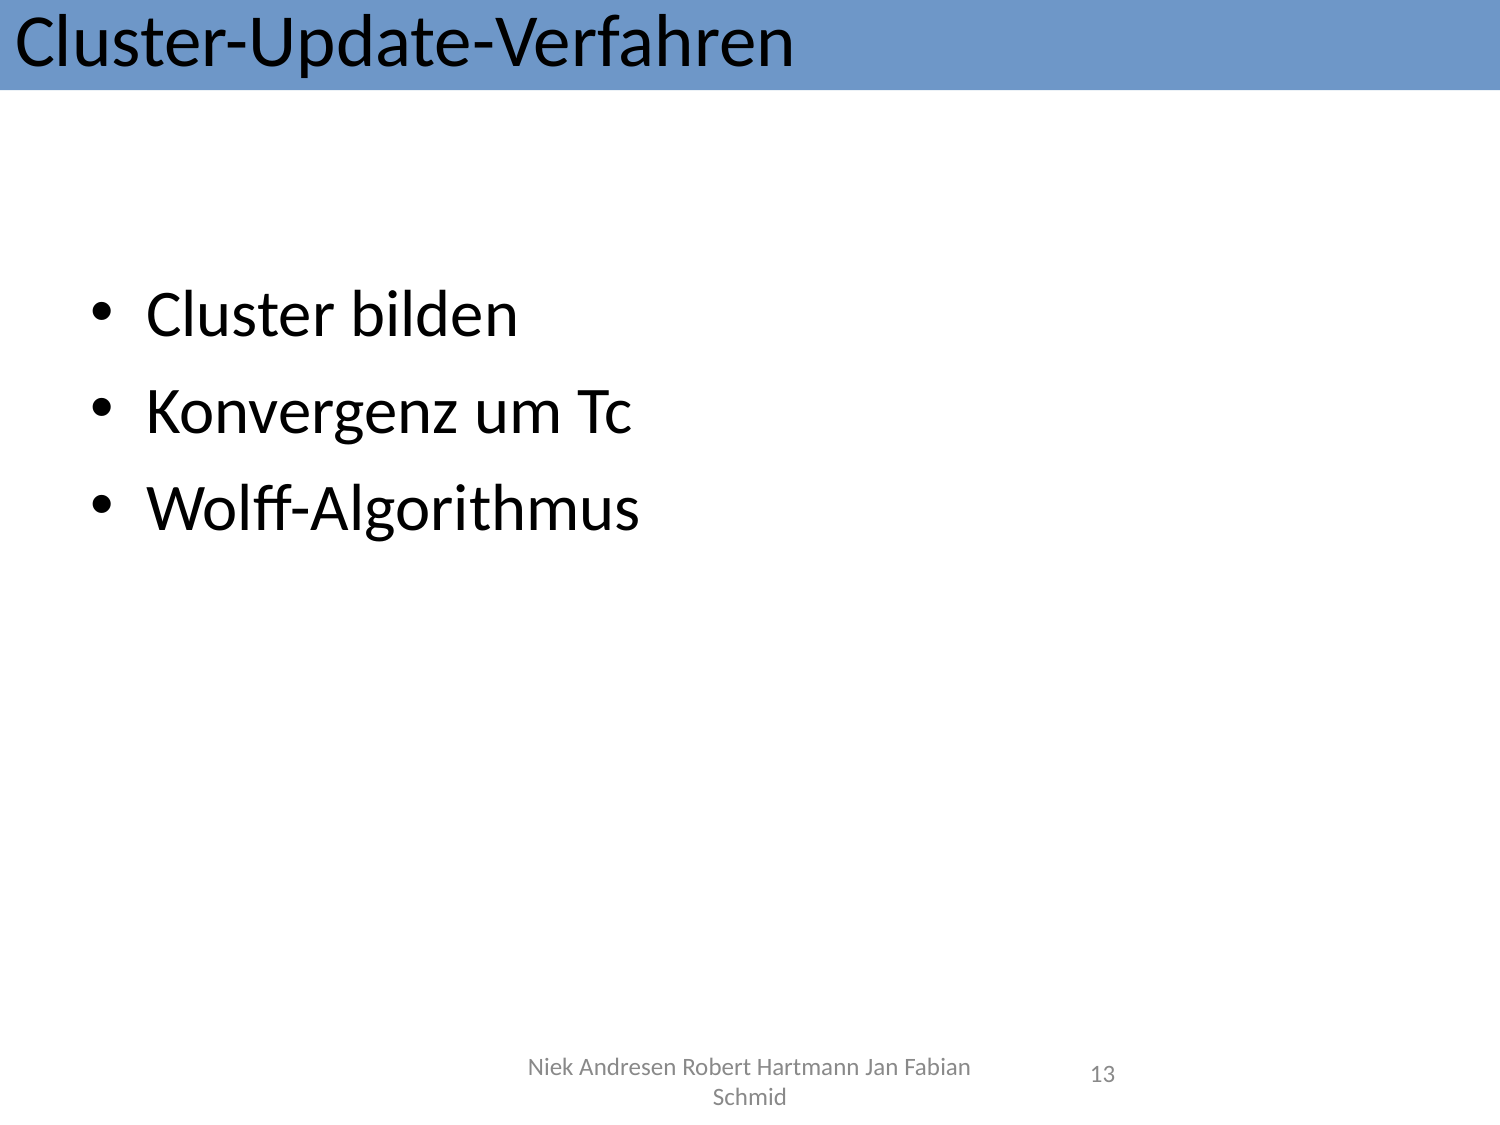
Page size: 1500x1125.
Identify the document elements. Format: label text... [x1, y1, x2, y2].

list Cluster bilden Konvergenz um Tc Wolff-Algorithmus [75, 262, 1426, 1005]
text_box 13 [1074, 1042, 1426, 1103]
text_box Cluster-Update-Verfahren [0, 0, 1500, 91]
text_box Niek Andresen Robert Hartmann Jan Fabian Schmid [512, 1042, 988, 1103]
